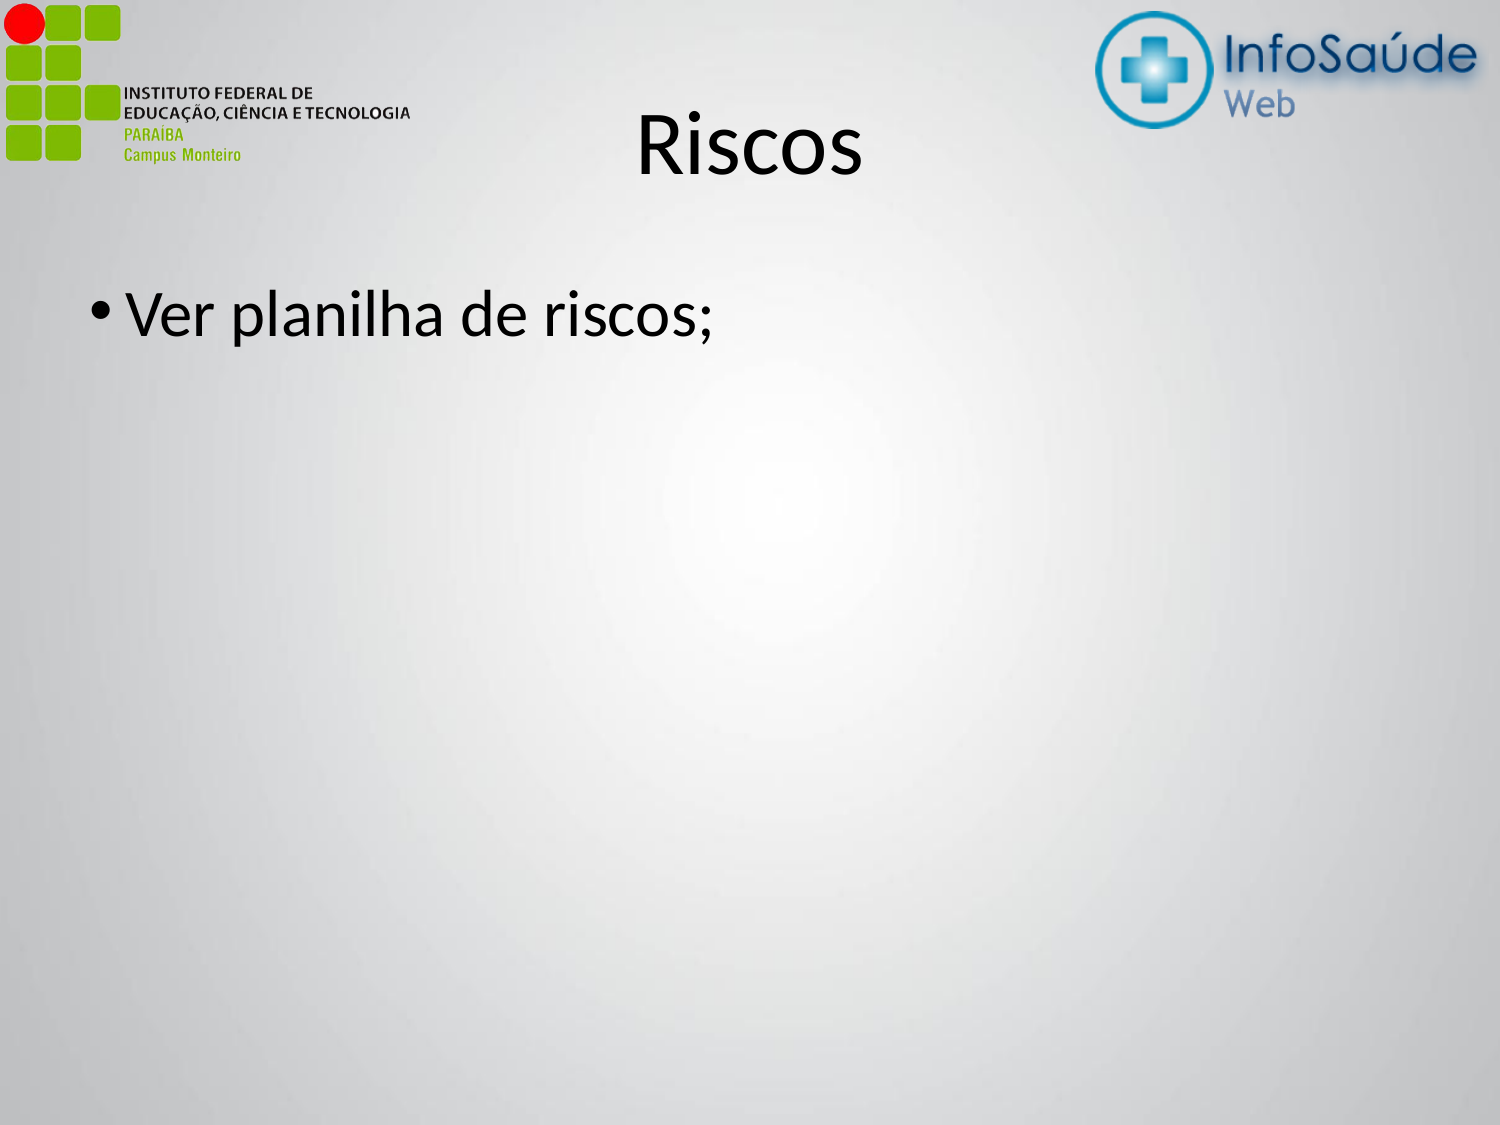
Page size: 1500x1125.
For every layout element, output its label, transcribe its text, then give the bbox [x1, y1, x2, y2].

text_box Ver planilha de riscos; [74, 262, 1425, 1005]
text_box Riscos [75, 44, 1425, 232]
picture [0, 0, 1500, 1125]
